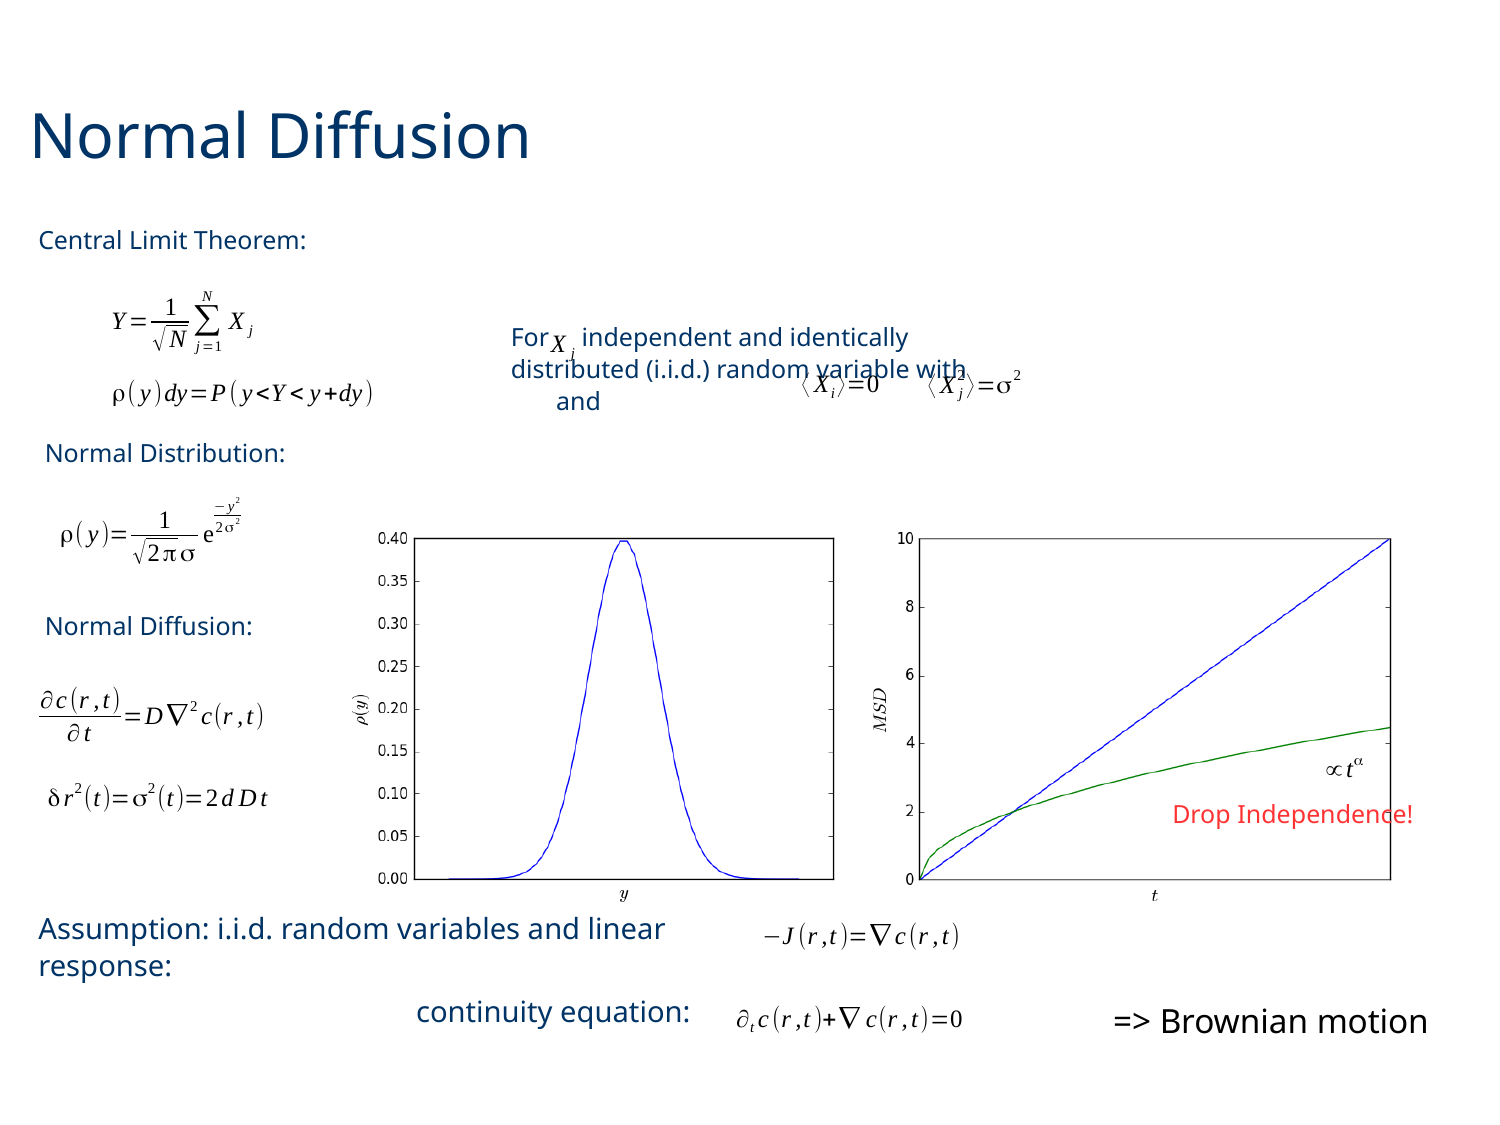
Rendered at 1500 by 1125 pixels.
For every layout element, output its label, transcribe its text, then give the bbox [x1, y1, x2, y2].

text_box Normal Distribution: [23, 429, 815, 497]
chart [543, 330, 582, 363]
title Normal Diffusion [29, 103, 1448, 175]
text_box Central Limit Theorem: [23, 217, 815, 284]
text_box Normal Diffusion: [23, 602, 815, 669]
chart [105, 377, 379, 409]
chart [41, 779, 275, 813]
chart [794, 370, 886, 402]
text_box Drop Independence! [1157, 791, 1500, 858]
chart [729, 1003, 969, 1036]
chart [921, 366, 1027, 402]
chart [1317, 755, 1371, 784]
text_box => Brownian motion [1098, 992, 1500, 1066]
chart [30, 685, 271, 747]
text_box Assumption: i.i.d. random variables and linear response: [23, 902, 733, 969]
chart [755, 921, 966, 952]
chart [53, 497, 300, 592]
picture [346, 496, 1450, 922]
text_box For independent and identically distributed (i.i.d.) random variable with and [496, 314, 1016, 414]
text_box continuity equation: [11, 985, 721, 1052]
chart [105, 287, 260, 355]
